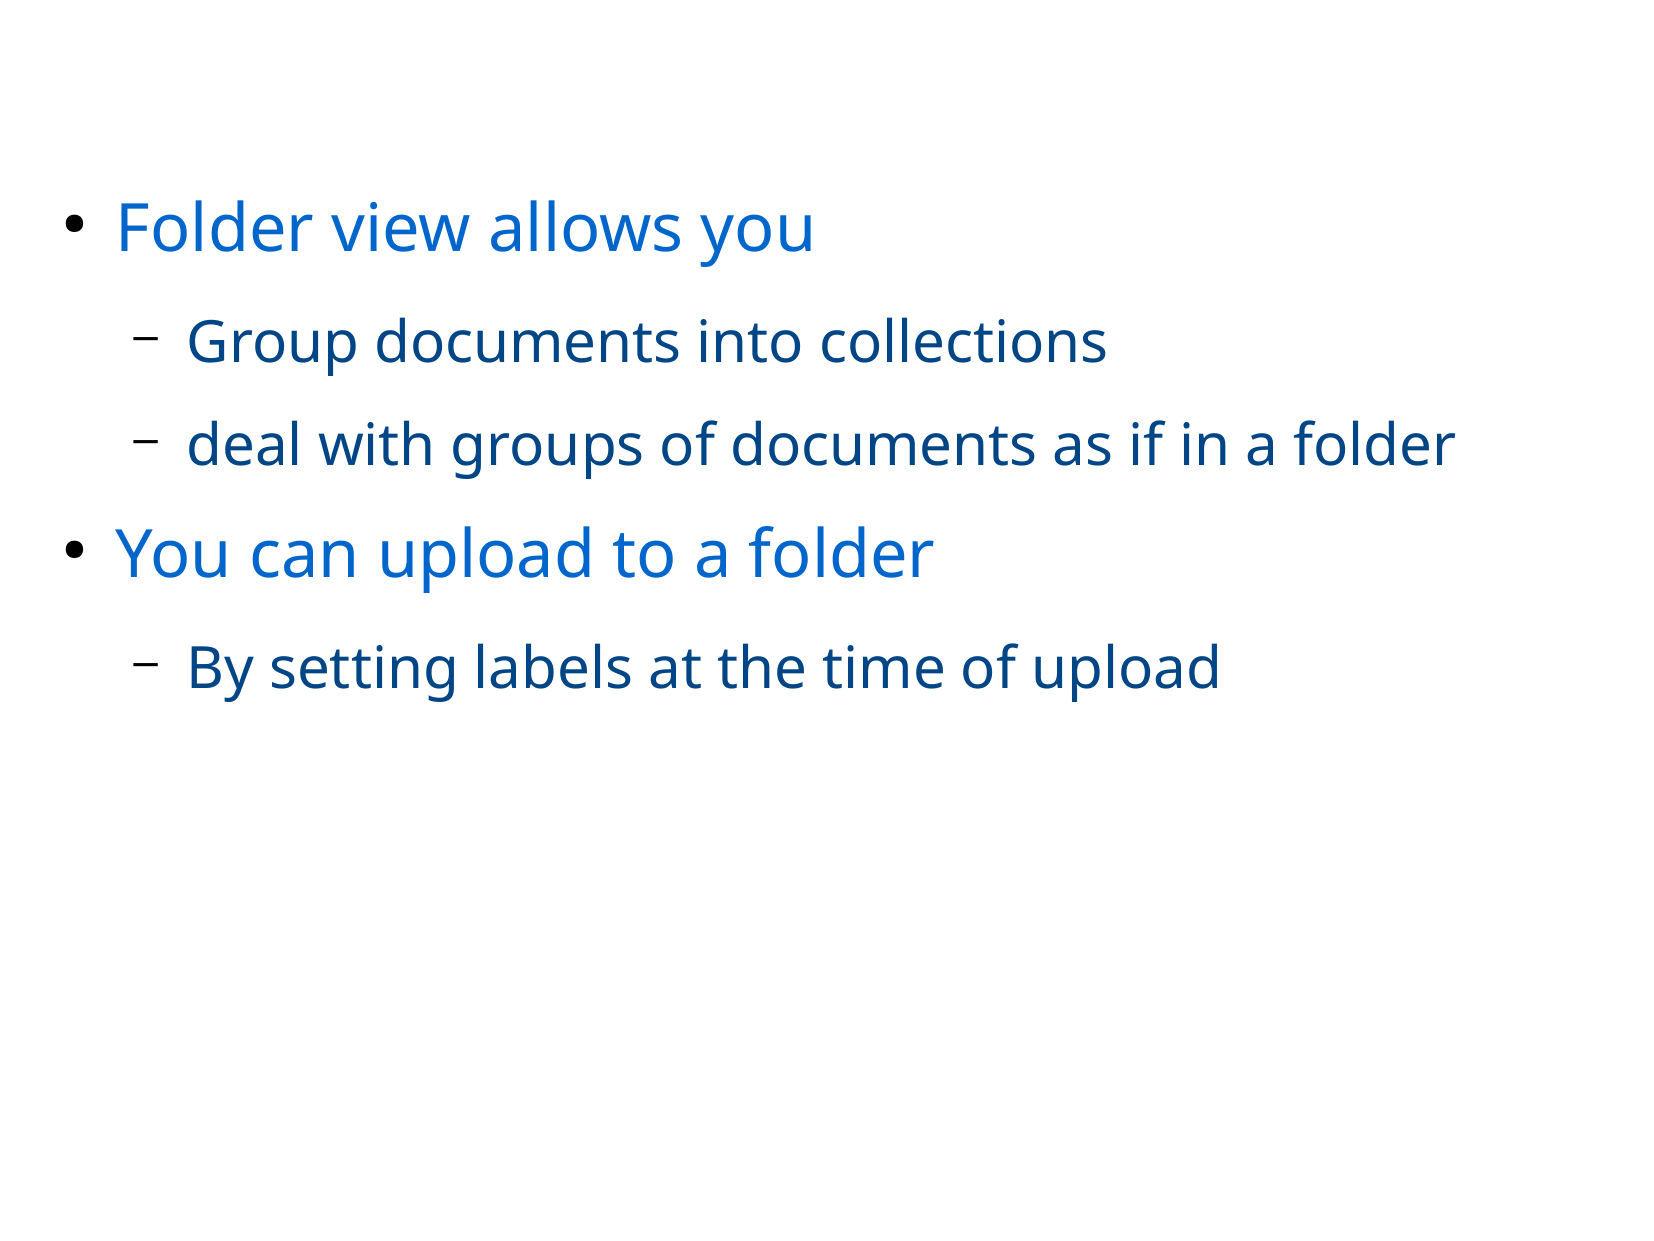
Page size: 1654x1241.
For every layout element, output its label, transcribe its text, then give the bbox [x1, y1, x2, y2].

list Folder view allows you Group documents into collections deal with groups of documents as if in a folder You can upload to a folder By setting labels at the time of upload [45, 180, 1606, 1156]
